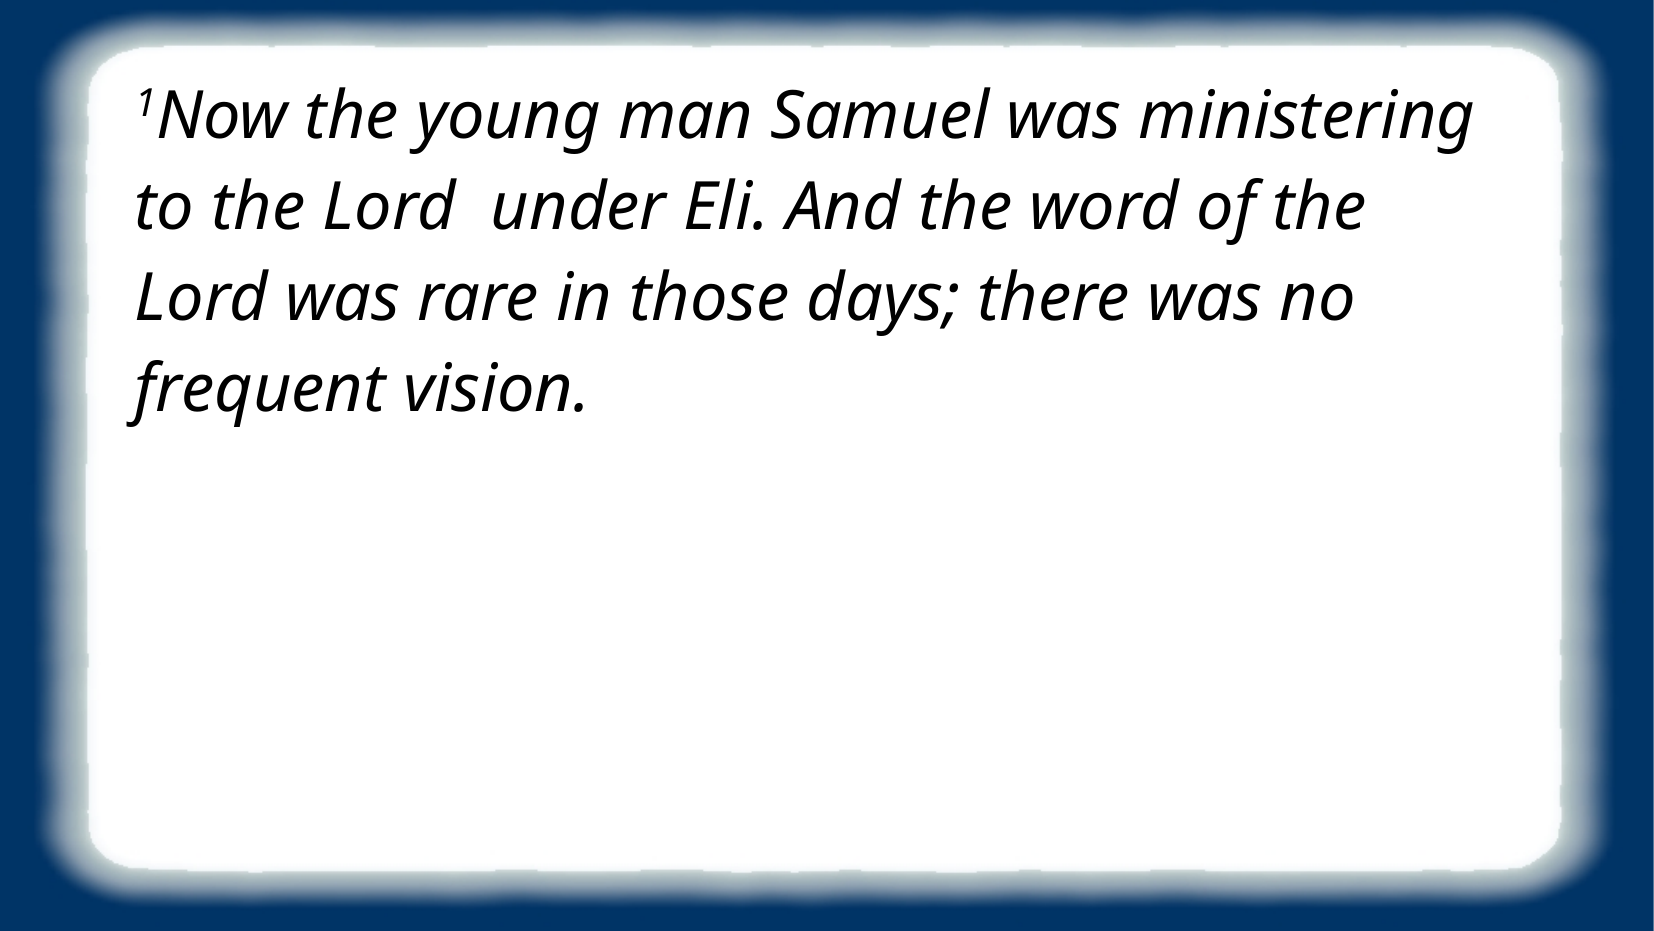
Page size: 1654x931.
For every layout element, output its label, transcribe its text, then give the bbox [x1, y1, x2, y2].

picture [0, 0, 1654, 931]
text_box 1Now the young man Samuel was ministering to the Lord under Eli. And the word of the Lord was rare in those days; there was no frequent vision. [120, 60, 1531, 430]
